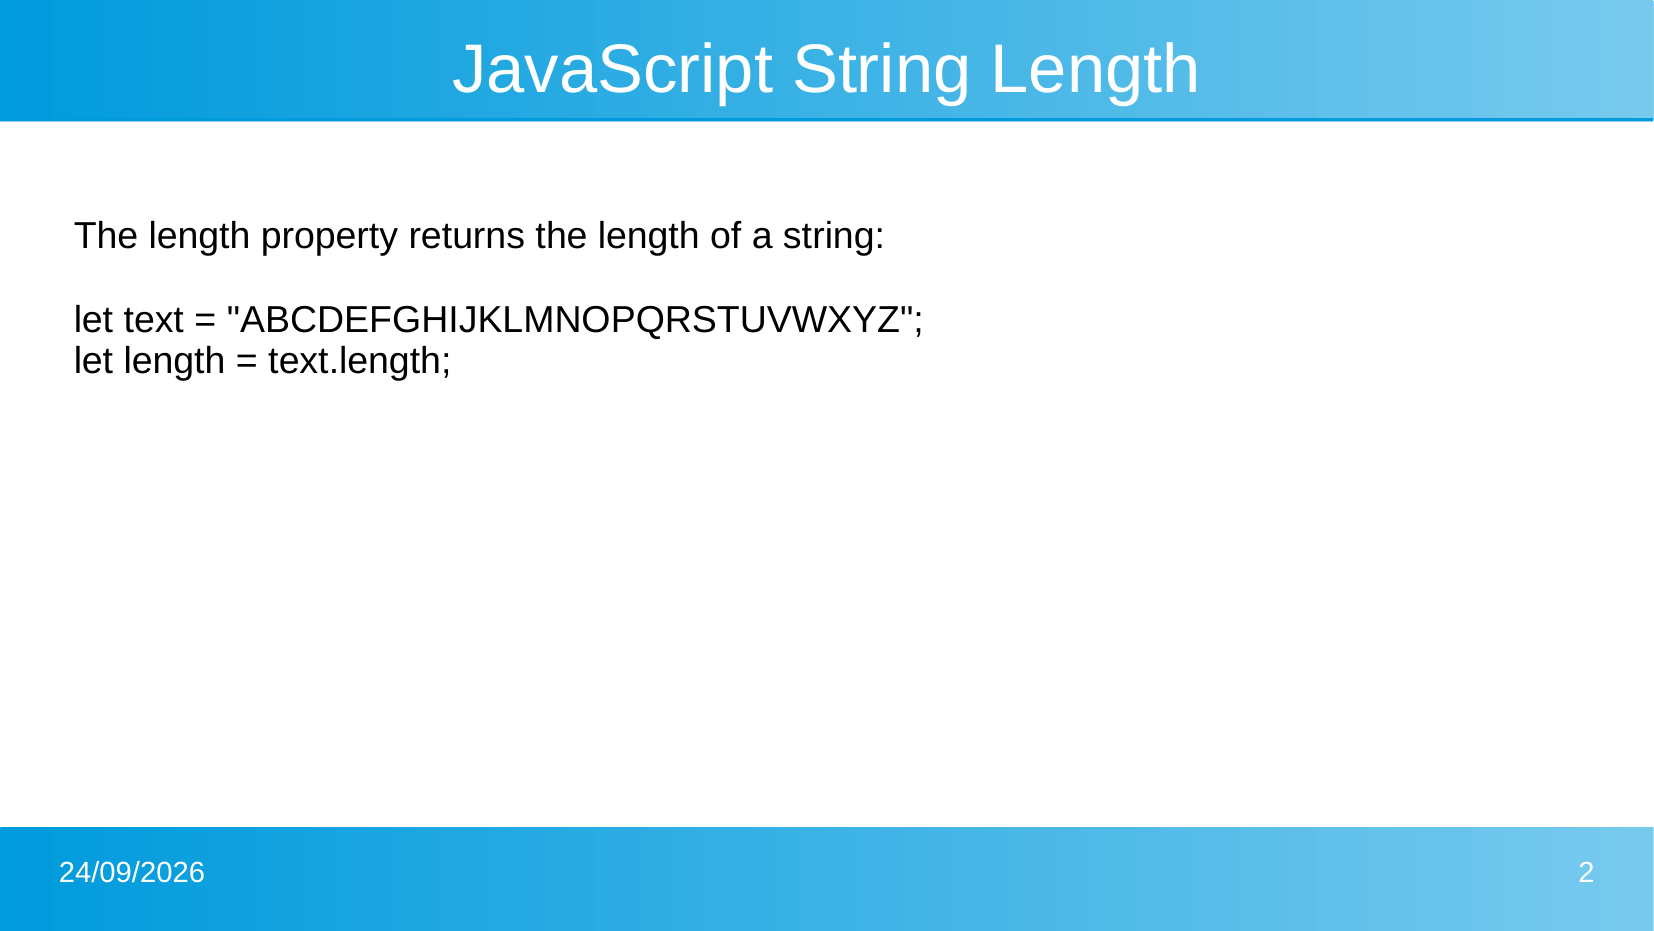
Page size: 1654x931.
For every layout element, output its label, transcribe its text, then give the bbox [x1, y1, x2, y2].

title JavaScript String Length [59, 29, 1595, 108]
text_box The length property returns the length of a string: let text = "ABCDEFGHIJKLMNOPQRSTUVWXYZ"; let length = text.length; [59, 206, 1536, 390]
